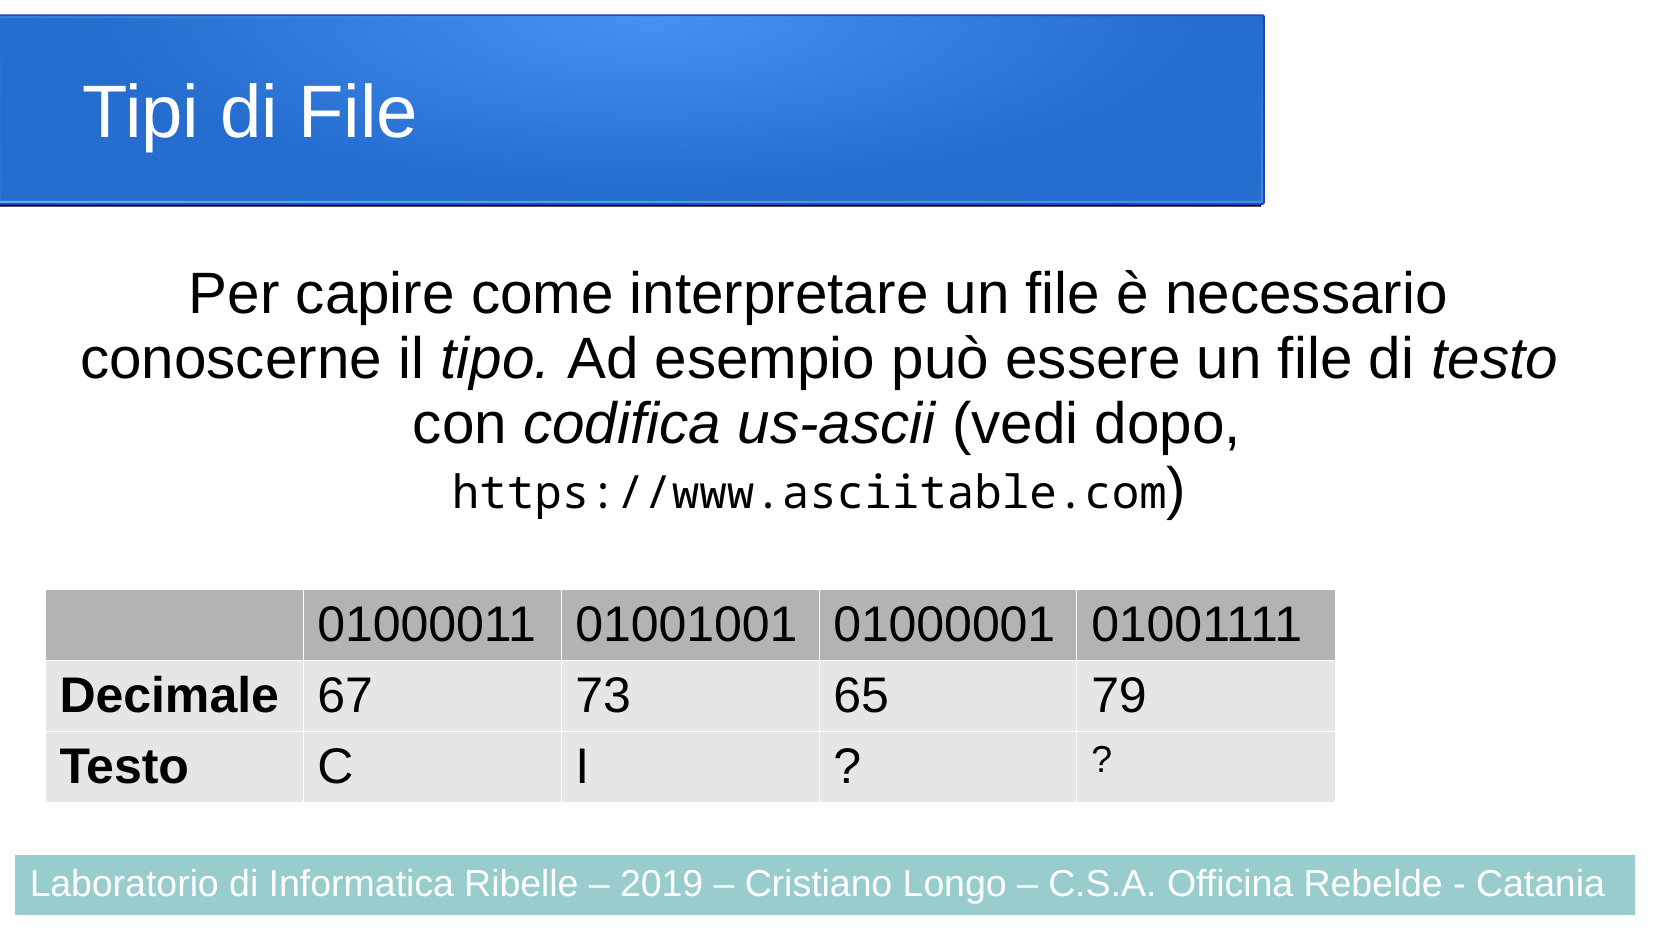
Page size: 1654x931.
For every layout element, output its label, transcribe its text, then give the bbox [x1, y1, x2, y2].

table_header 01000011 [304, 590, 561, 660]
table_cell ? [1077, 732, 1335, 802]
table_header [46, 590, 303, 660]
table_cell I [562, 732, 819, 802]
title Tipi di File [82, 35, 1235, 189]
table_cell Decimale [46, 661, 303, 731]
table_cell C [304, 732, 561, 802]
table_cell 67 [304, 661, 561, 731]
table_cell 79 [1077, 661, 1335, 731]
table_cell 73 [562, 661, 819, 731]
table_header 01001111 [1077, 590, 1335, 660]
table_cell Testo [46, 732, 303, 802]
table_header 01001001 [562, 590, 819, 660]
table_cell 65 [820, 661, 1076, 731]
text_box Laboratorio di Informatica Ribelle – 2019 – Cristiano Longo – C.S.A. Officina Rebelde - Catania [15, 855, 1636, 916]
text_box Per capire come interpretare un file è necessario conoscerne il tipo. Ad esempio può essere un file di testo con codifica us-ascii (vedi dopo, https://www.asciitable.com) [75, 261, 1564, 522]
table_header 01000001 [820, 590, 1076, 660]
table_cell ? [820, 732, 1076, 802]
